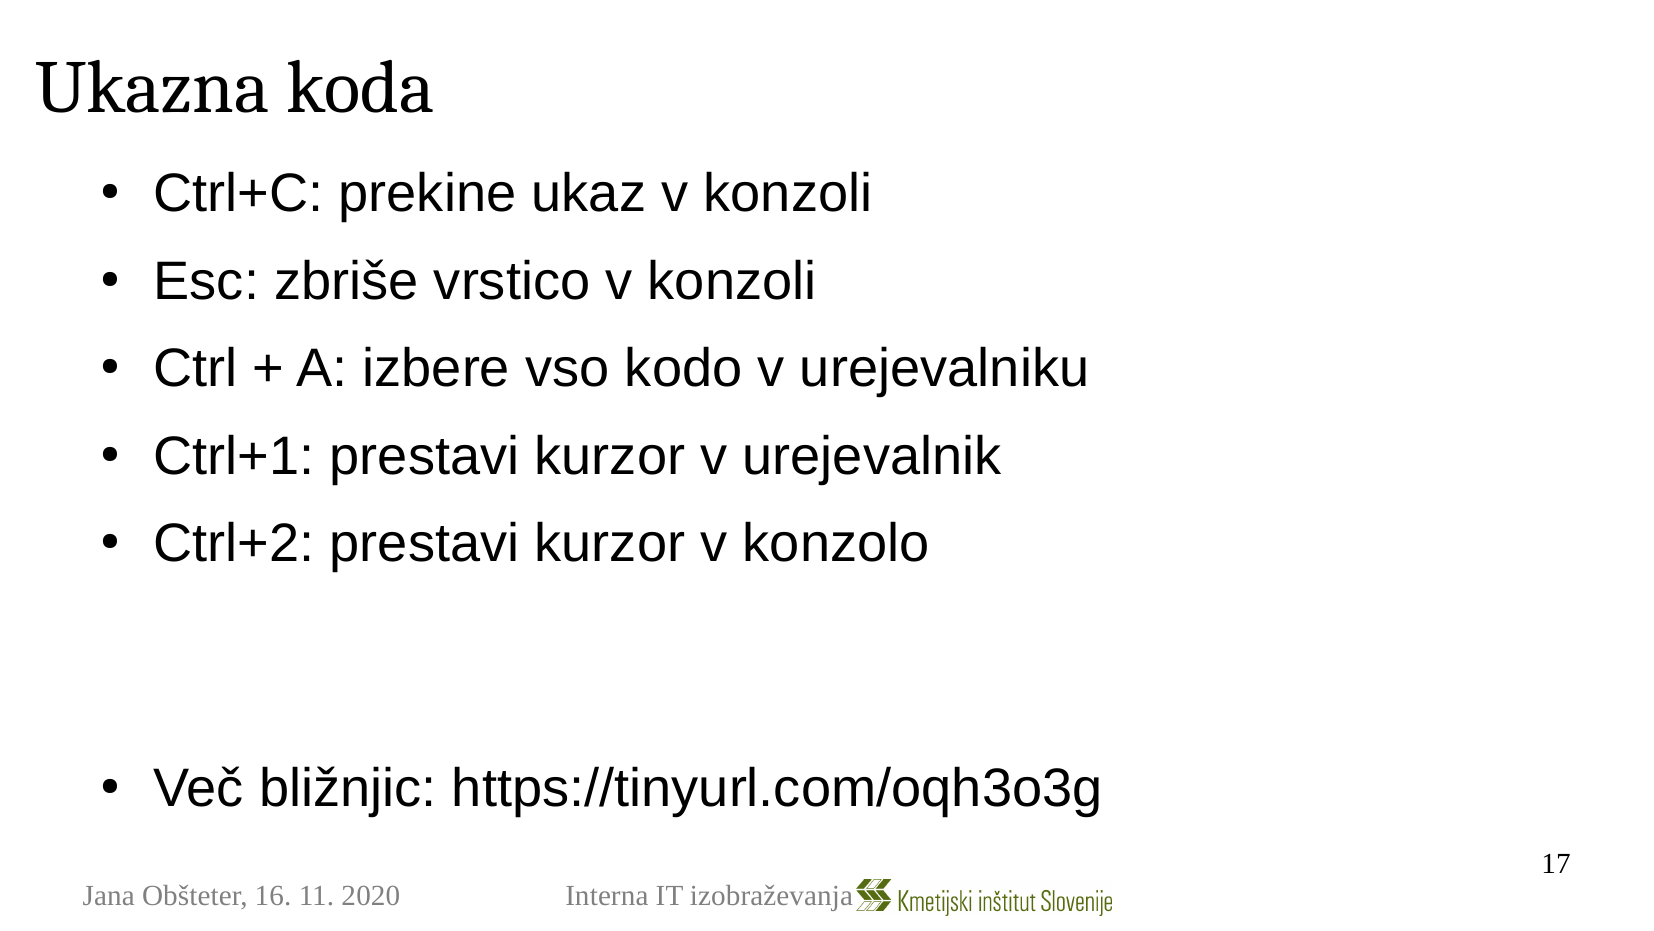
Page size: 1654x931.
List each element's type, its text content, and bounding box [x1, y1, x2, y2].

picture [856, 879, 1112, 916]
title Ukazna koda [35, 21, 1524, 154]
list Ctrl+C: prekine ukaz v konzoli Esc: zbriše vrstico v konzoli Ctrl + A: izbere vso kodo v urejevalniku Ctrl+1: prestavi kurzor v urejevalnik Ctrl+2: prestavi kurzor v konzolo Več bližnjic: https://tinyurl.com/oqh3o3g [82, 153, 1630, 848]
